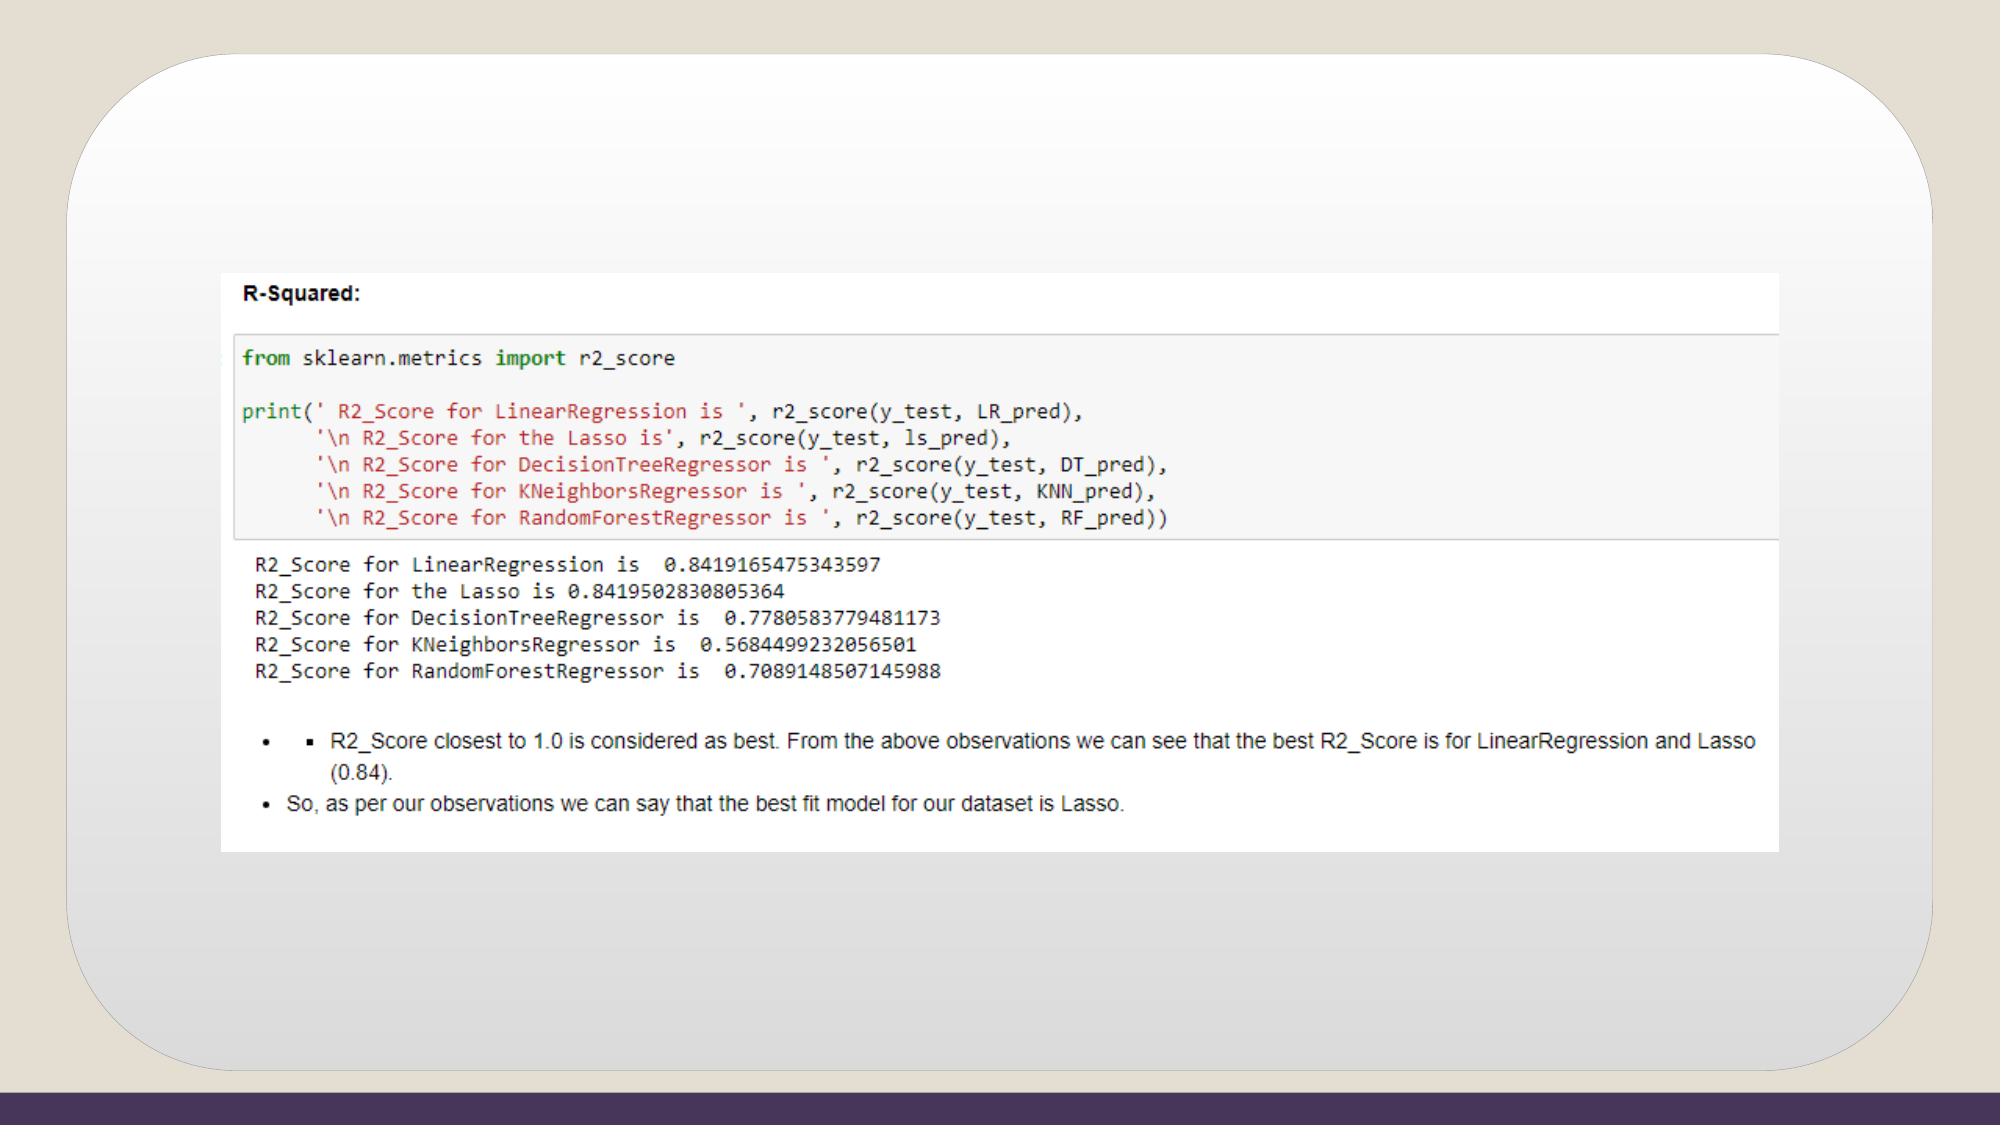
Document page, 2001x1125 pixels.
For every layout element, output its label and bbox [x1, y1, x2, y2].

picture [221, 273, 1779, 852]
text_box [0, 1092, 2000, 1125]
